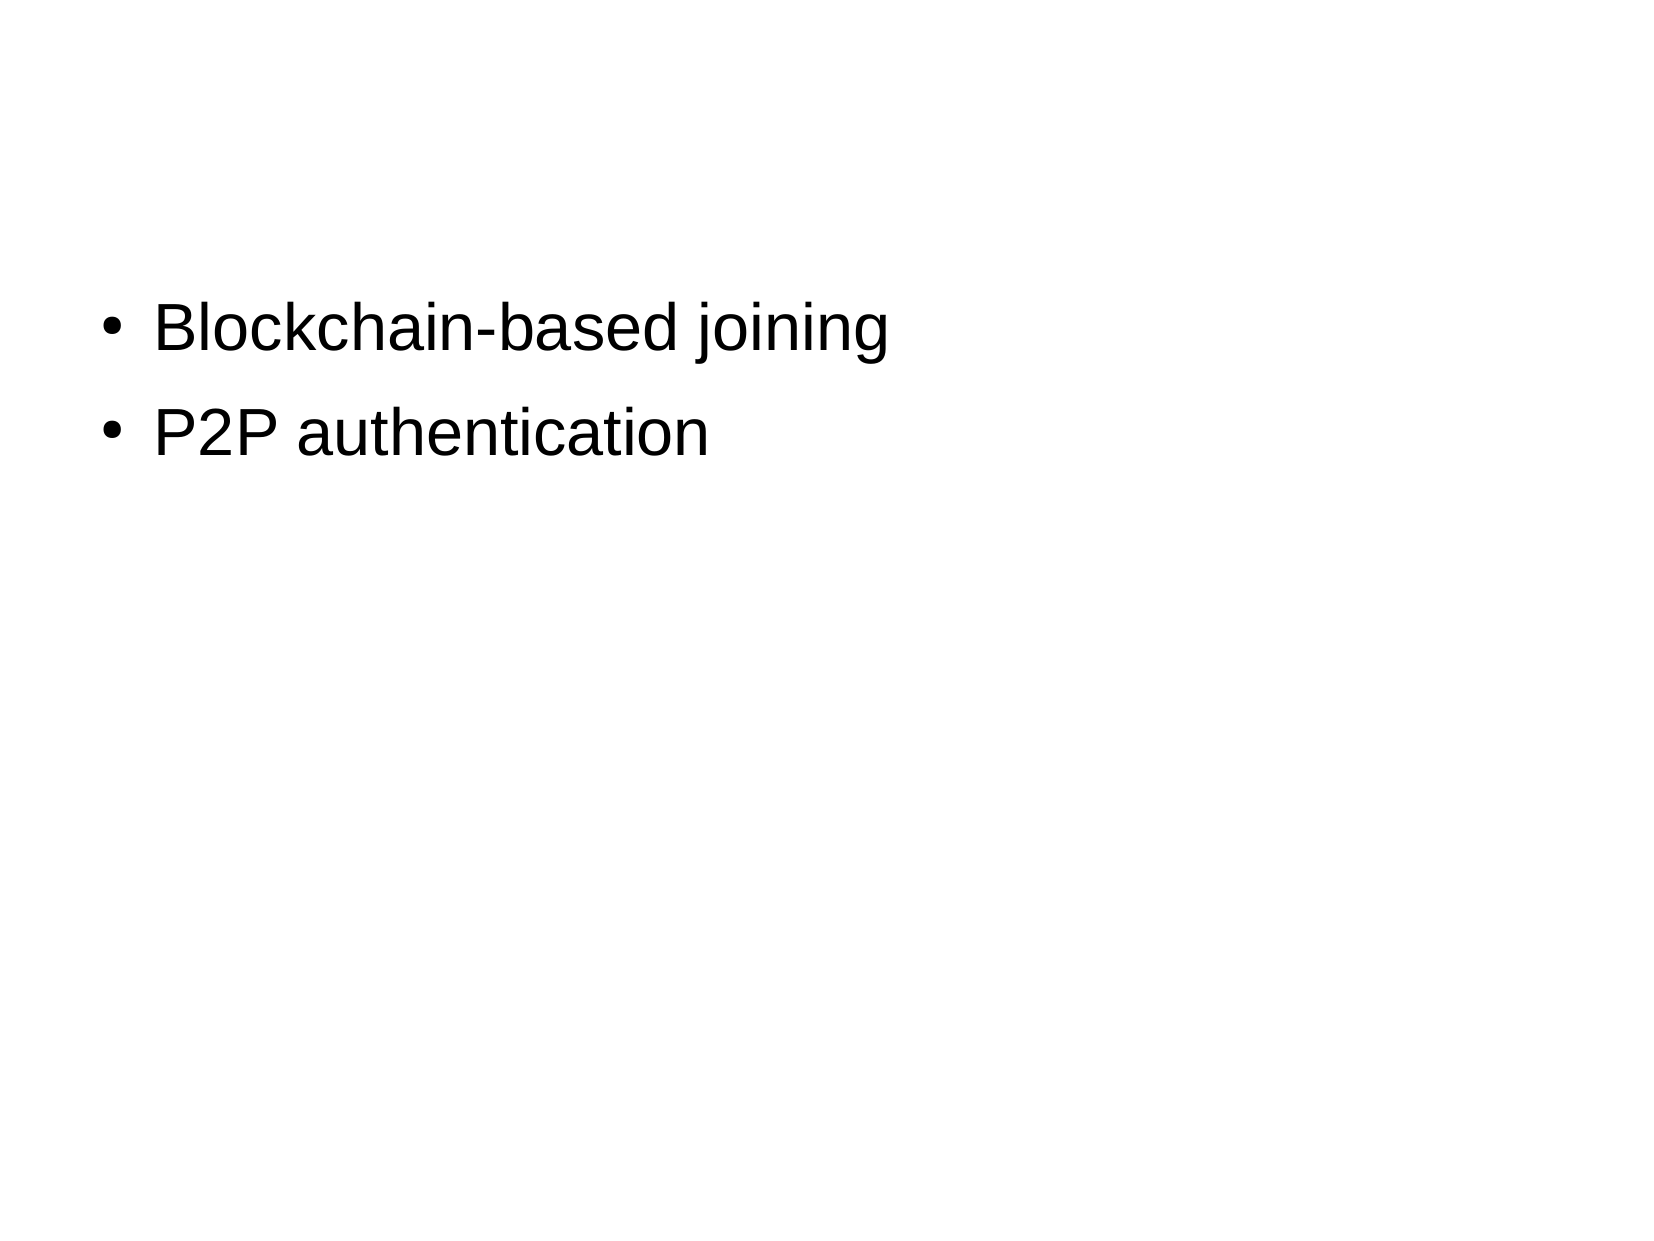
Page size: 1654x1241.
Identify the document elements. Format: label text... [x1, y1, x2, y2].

list Blockchain-based joining P2P authentication [82, 290, 1571, 1010]
